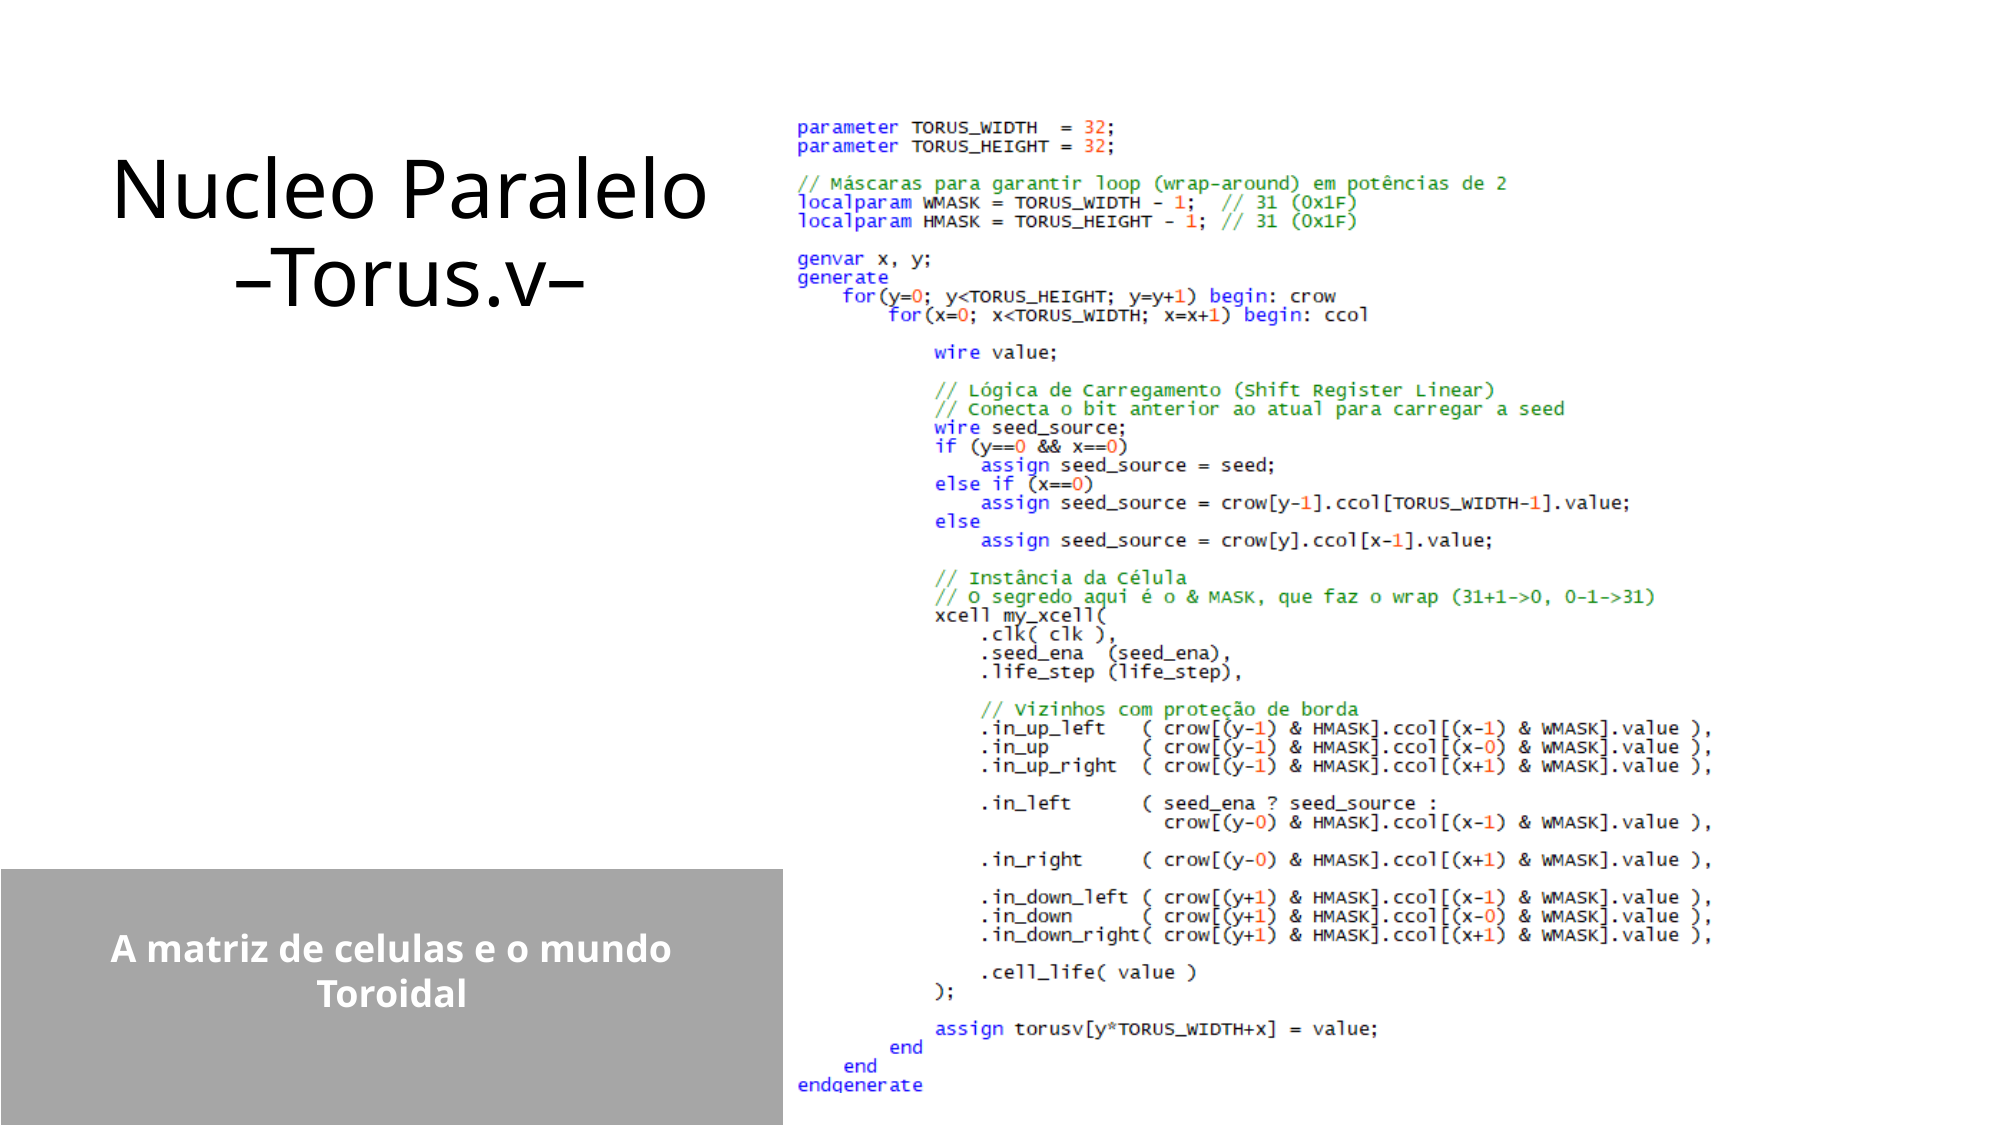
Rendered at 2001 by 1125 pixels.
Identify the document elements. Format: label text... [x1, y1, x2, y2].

title Nucleo Paralelo –Torus.v– [84, 108, 737, 364]
picture [783, 109, 1923, 1093]
text_box A matriz de celulas e o mundo Toroidal [85, 917, 699, 1024]
text_box [1, 869, 783, 1125]
